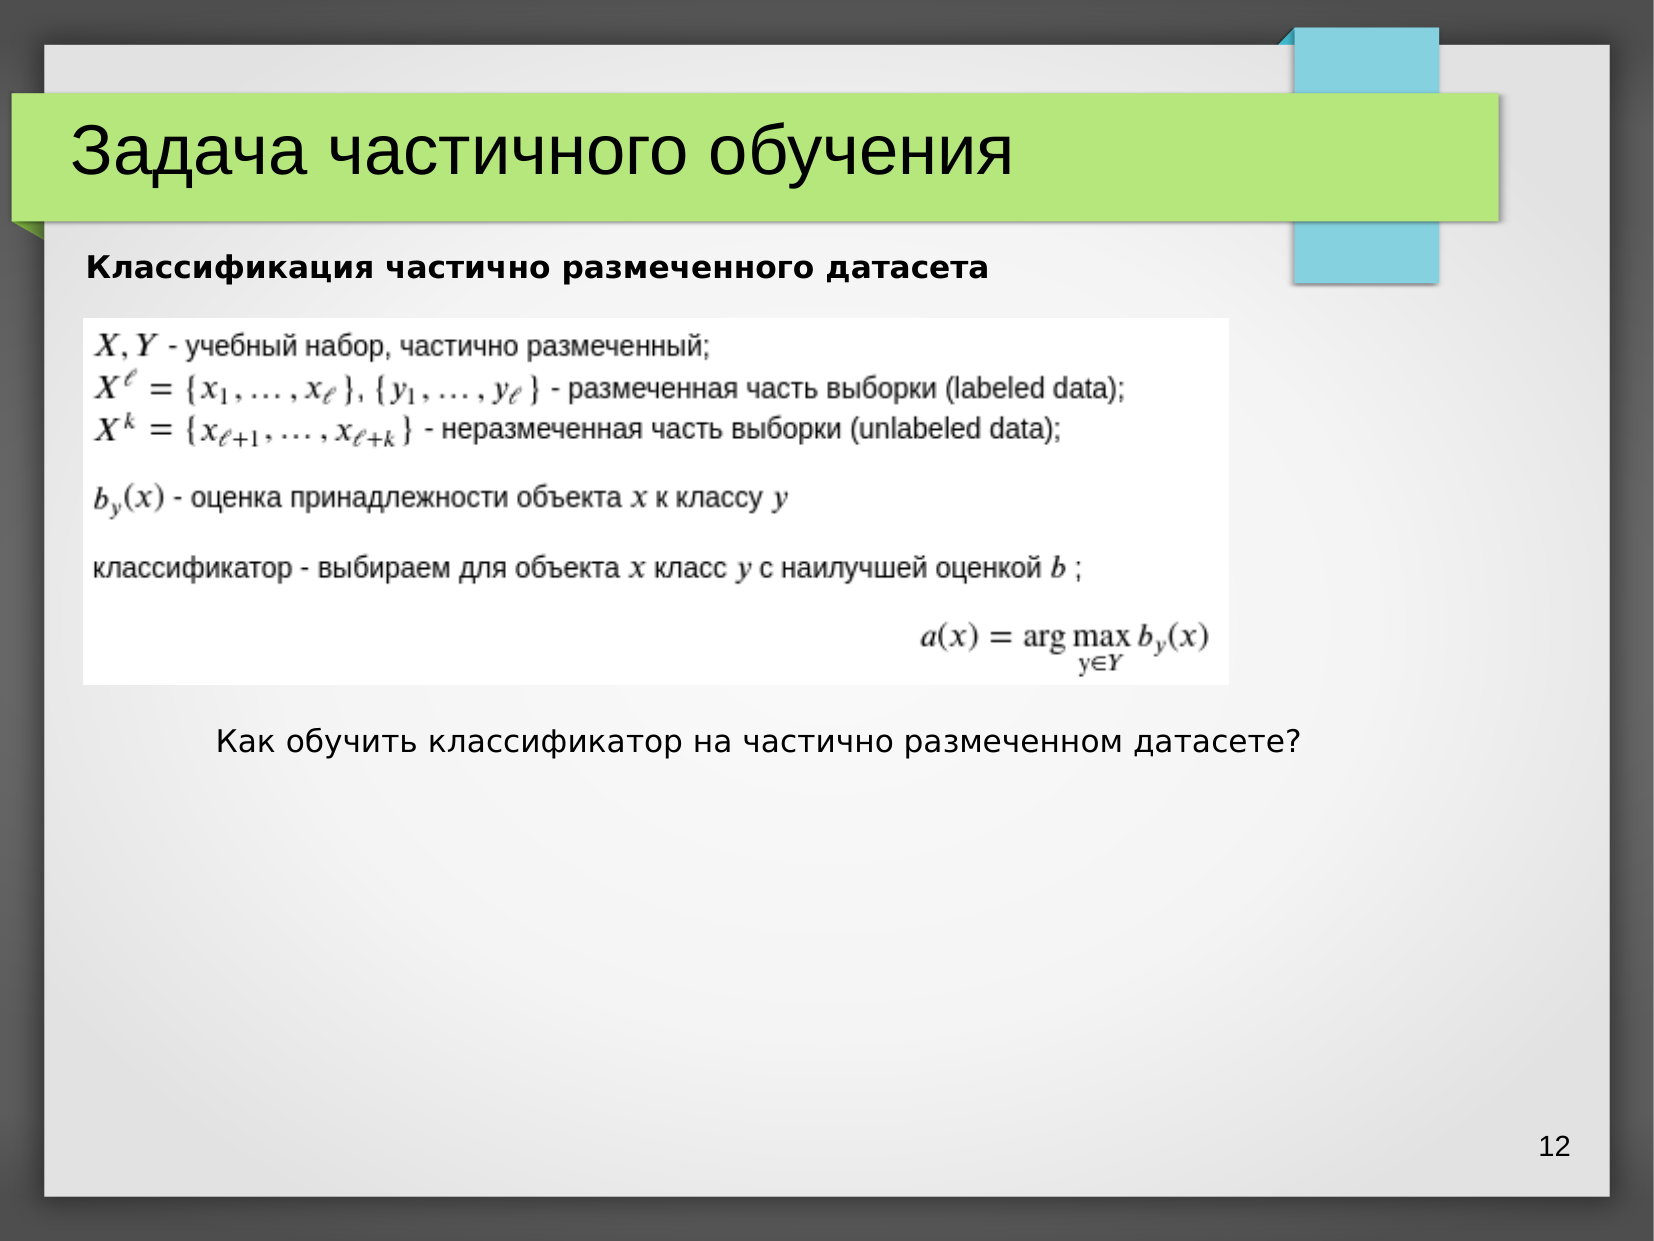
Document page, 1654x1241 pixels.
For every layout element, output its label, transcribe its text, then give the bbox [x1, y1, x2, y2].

text_box Как обучить классификатор на частично размеченном датасете? [200, 716, 1441, 768]
picture [0, 0, 1654, 1241]
text_box Классификация частично размеченного датасета [70, 242, 1111, 294]
title Задача частичного обучения [70, 110, 1134, 190]
